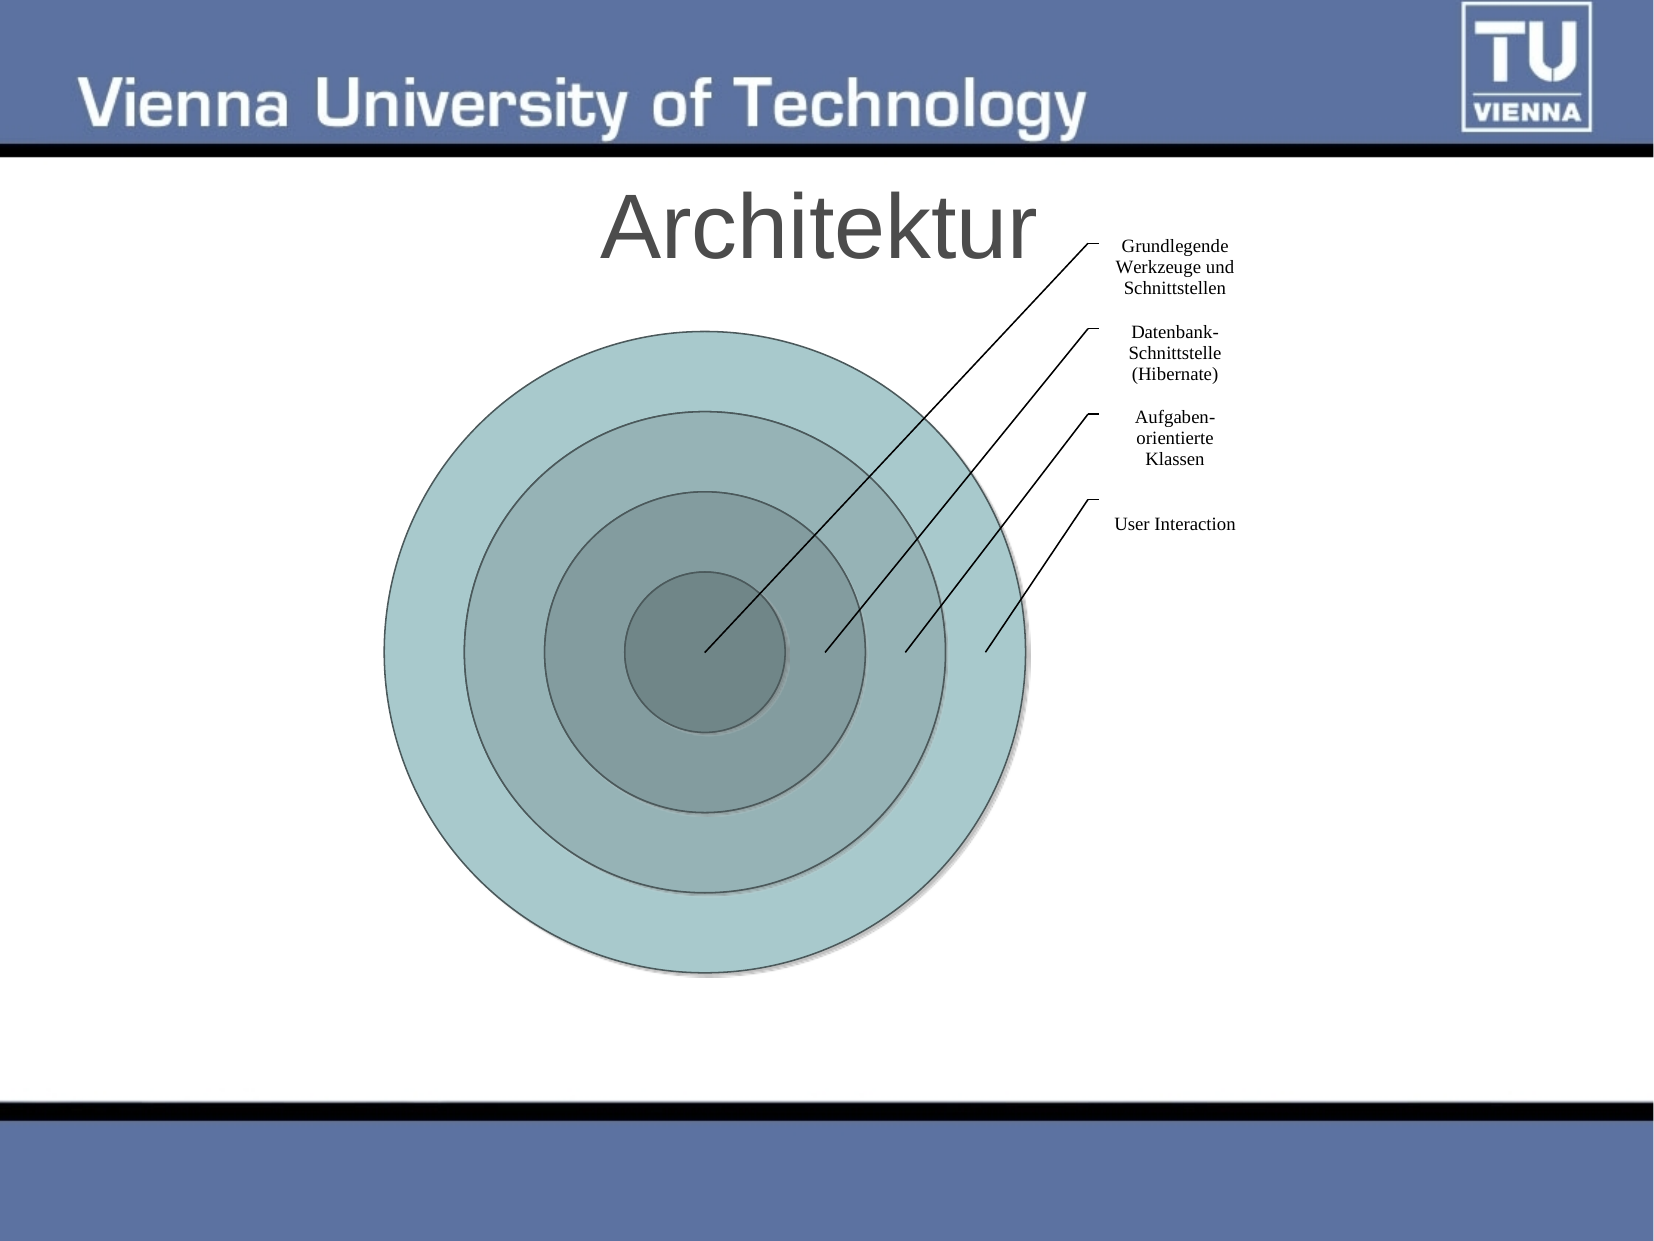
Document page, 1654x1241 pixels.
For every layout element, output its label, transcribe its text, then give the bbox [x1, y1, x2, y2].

text_box User Interaction [1110, 481, 1240, 567]
title Architektur [113, 144, 1526, 309]
text_box [384, 331, 1026, 973]
picture [0, 0, 1654, 1241]
text_box Grundlegende Werkzeuge und Schnittstellen [1110, 224, 1240, 311]
text_box Datenbank-Schnittstelle (Hibernate) [1110, 311, 1240, 396]
text_box Aufgaben-orientierte Klassen [1110, 396, 1240, 481]
